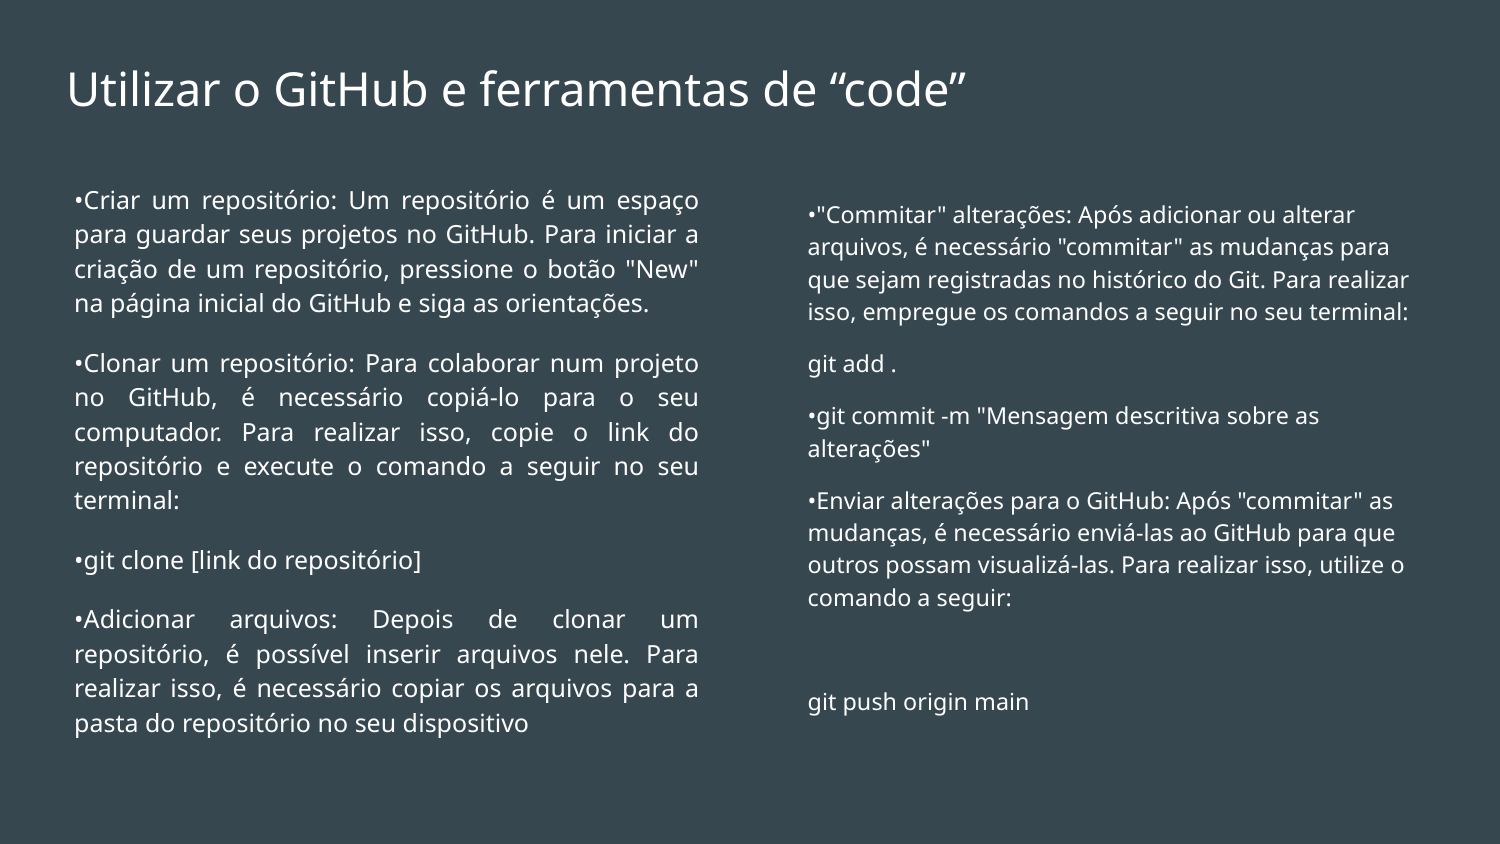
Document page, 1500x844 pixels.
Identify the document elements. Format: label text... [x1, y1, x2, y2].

title Utilizar o GitHub e ferramentas de “code” [51, 40, 1449, 135]
list •"Commitar" alterações: Após adicionar ou alterar arquivos, é necessário "commitar" as mudanças para que sejam registradas no histórico do Git. Para realizar isso, empregue os comandos a seguir no seu terminal: git add . •git commit -m "Mensagem descritiva sobre as alterações" •Enviar alterações para o GitHub: Após "commitar" as mudanças, é necessário enviá-las ao GitHub para que outros possam visualizá-las. Para realizar isso, utilize o comando a seguir: git push origin main [792, 181, 1449, 742]
list •Criar um repositório: Um repositório é um espaço para guardar seus projetos no GitHub. Para iniciar a criação de um repositório, pressione o botão "New" na página inicial do GitHub e siga as orientações. •Clonar um repositório: Para colaborar num projeto no GitHub, é necessário copiá-lo para o seu computador. Para realizar isso, copie o link do repositório e execute o comando a seguir no seu terminal: •git clone [link do repositório] •Adicionar arquivos: Depois de clonar um repositório, é possível inserir arquivos nele. Para realizar isso, é necessário copiar os arquivos para a pasta do repositório no seu dispositivo [59, 165, 716, 726]
